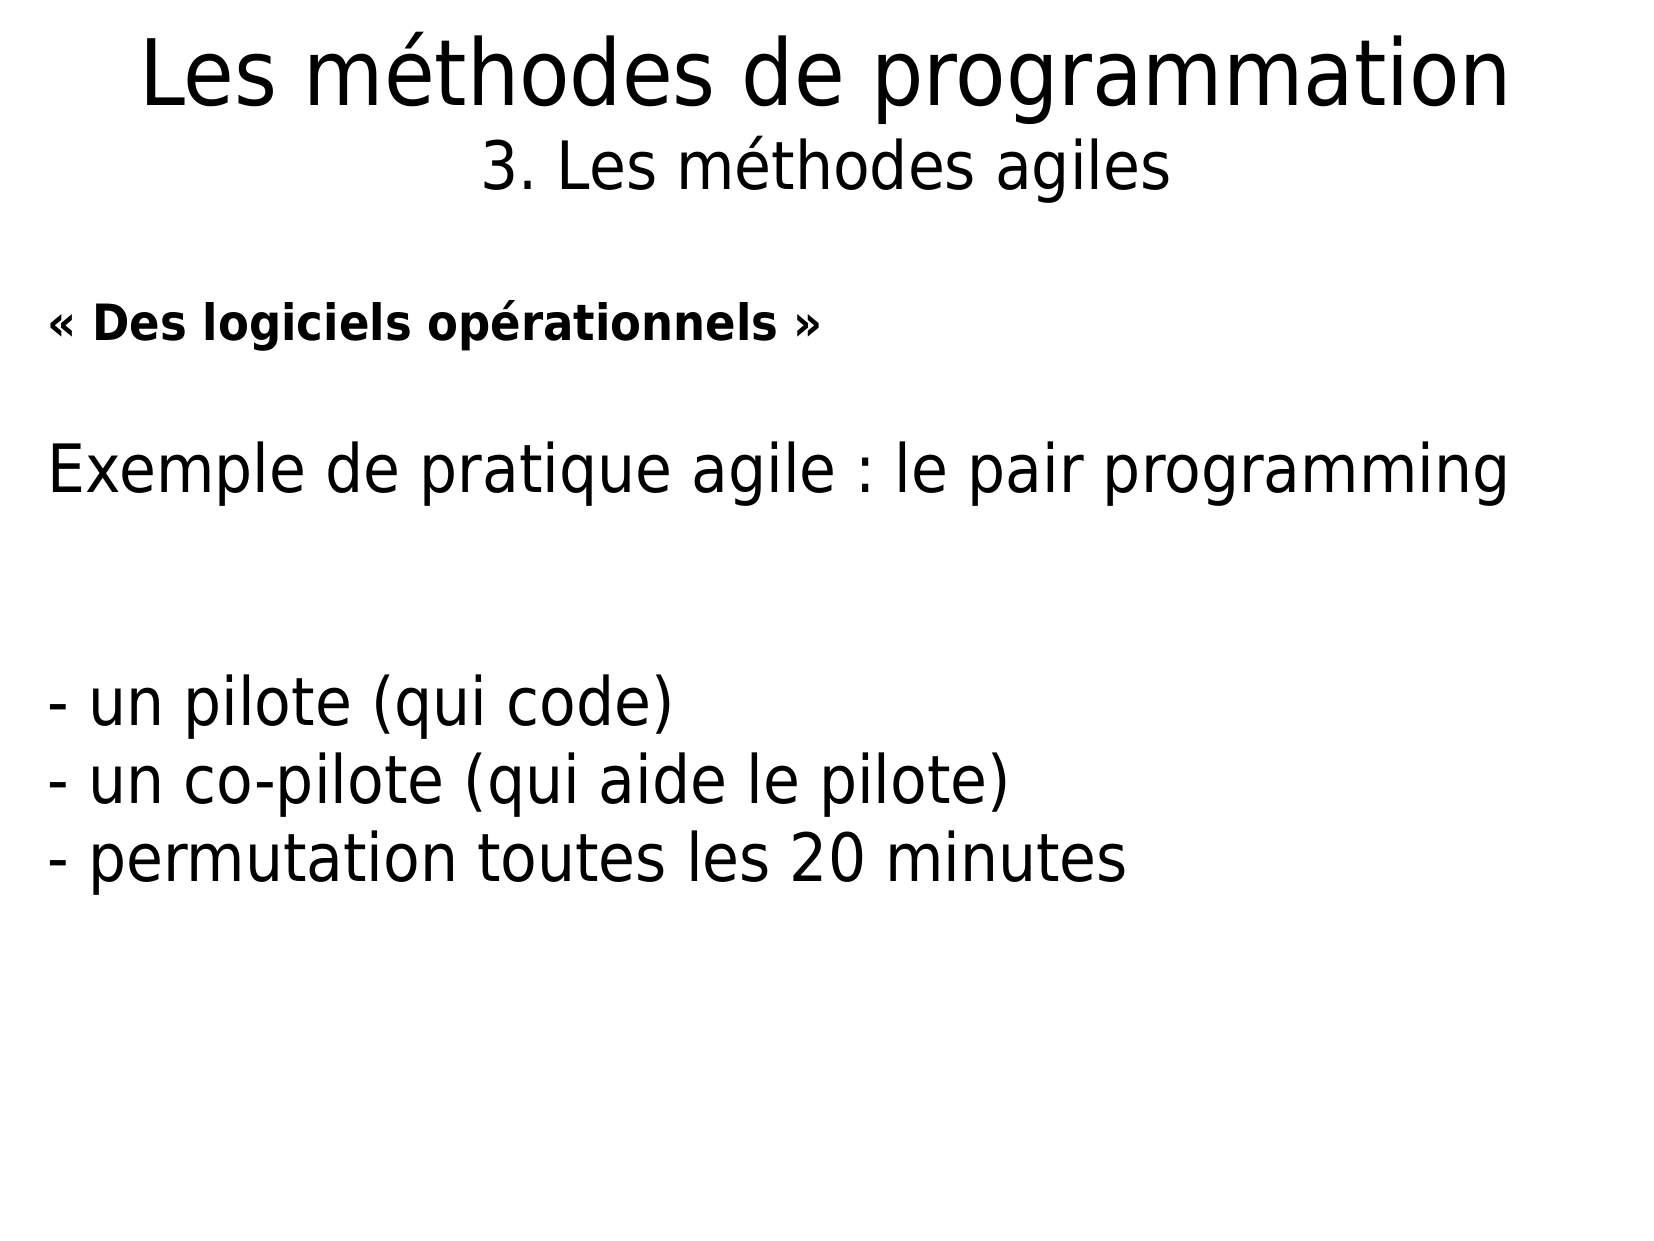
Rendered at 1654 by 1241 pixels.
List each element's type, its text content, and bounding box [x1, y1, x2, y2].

title « Des logiciels opérationnels » Exemple de pratique agile : le pair programming - un pilote (qui code) - un co-pilote (qui aide le pilote) - permutation toutes les 20 minutes [47, 216, 1605, 1177]
title Les méthodes de programmation 3. Les méthodes agiles [41, 12, 1613, 214]
